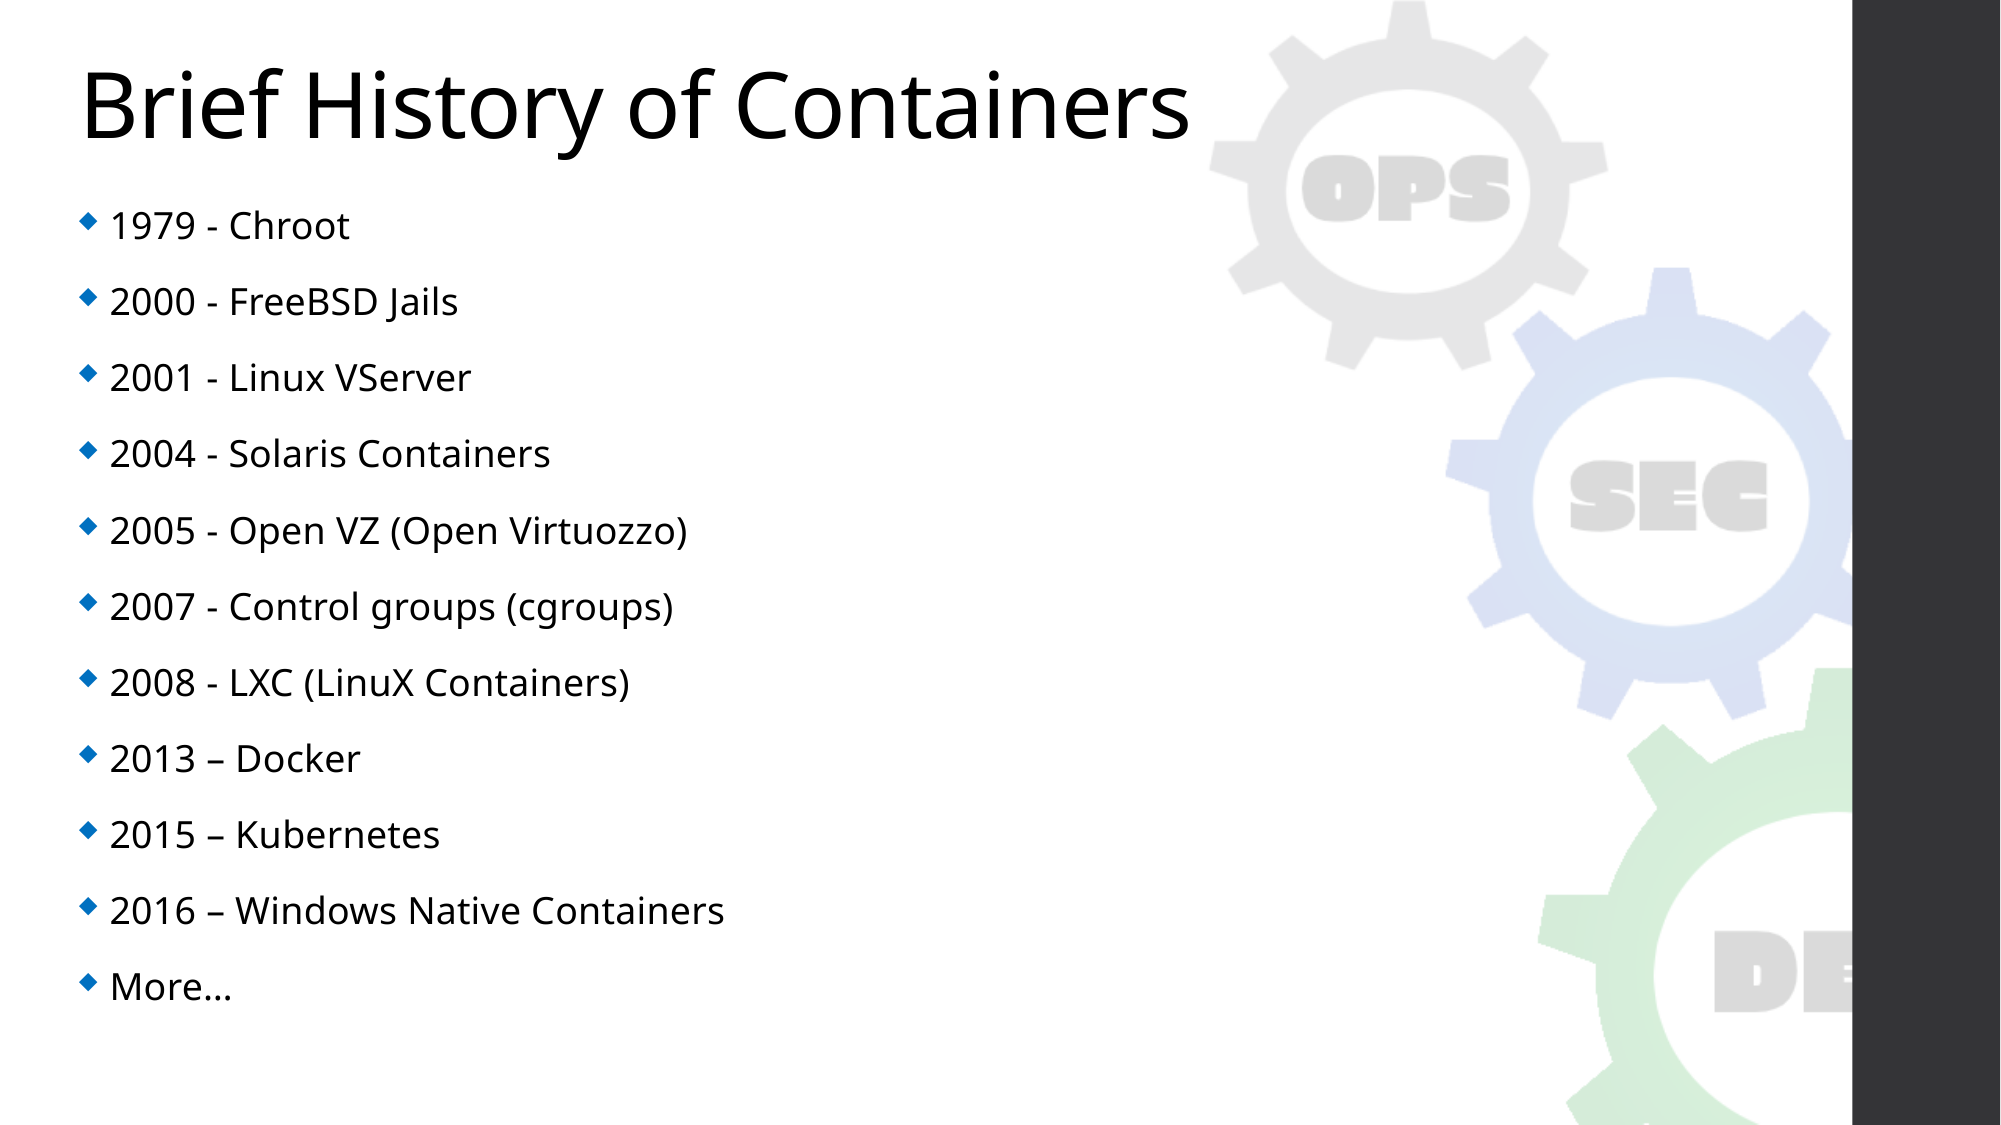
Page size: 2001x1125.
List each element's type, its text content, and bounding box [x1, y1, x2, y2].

list 1979 - Chroot 2000 - FreeBSD Jails 2001 - Linux VServer 2004 - Solaris Containers 2005 - Open VZ (Open Virtuozzo) 2007 - Control groups (cgroups) 2008 - LXC (LinuX Containers) 2013 – Docker 2015 – Kubernetes 2016 – Windows Native Containers More… [64, 198, 1797, 1073]
title Brief History of Containers [64, 33, 1797, 166]
